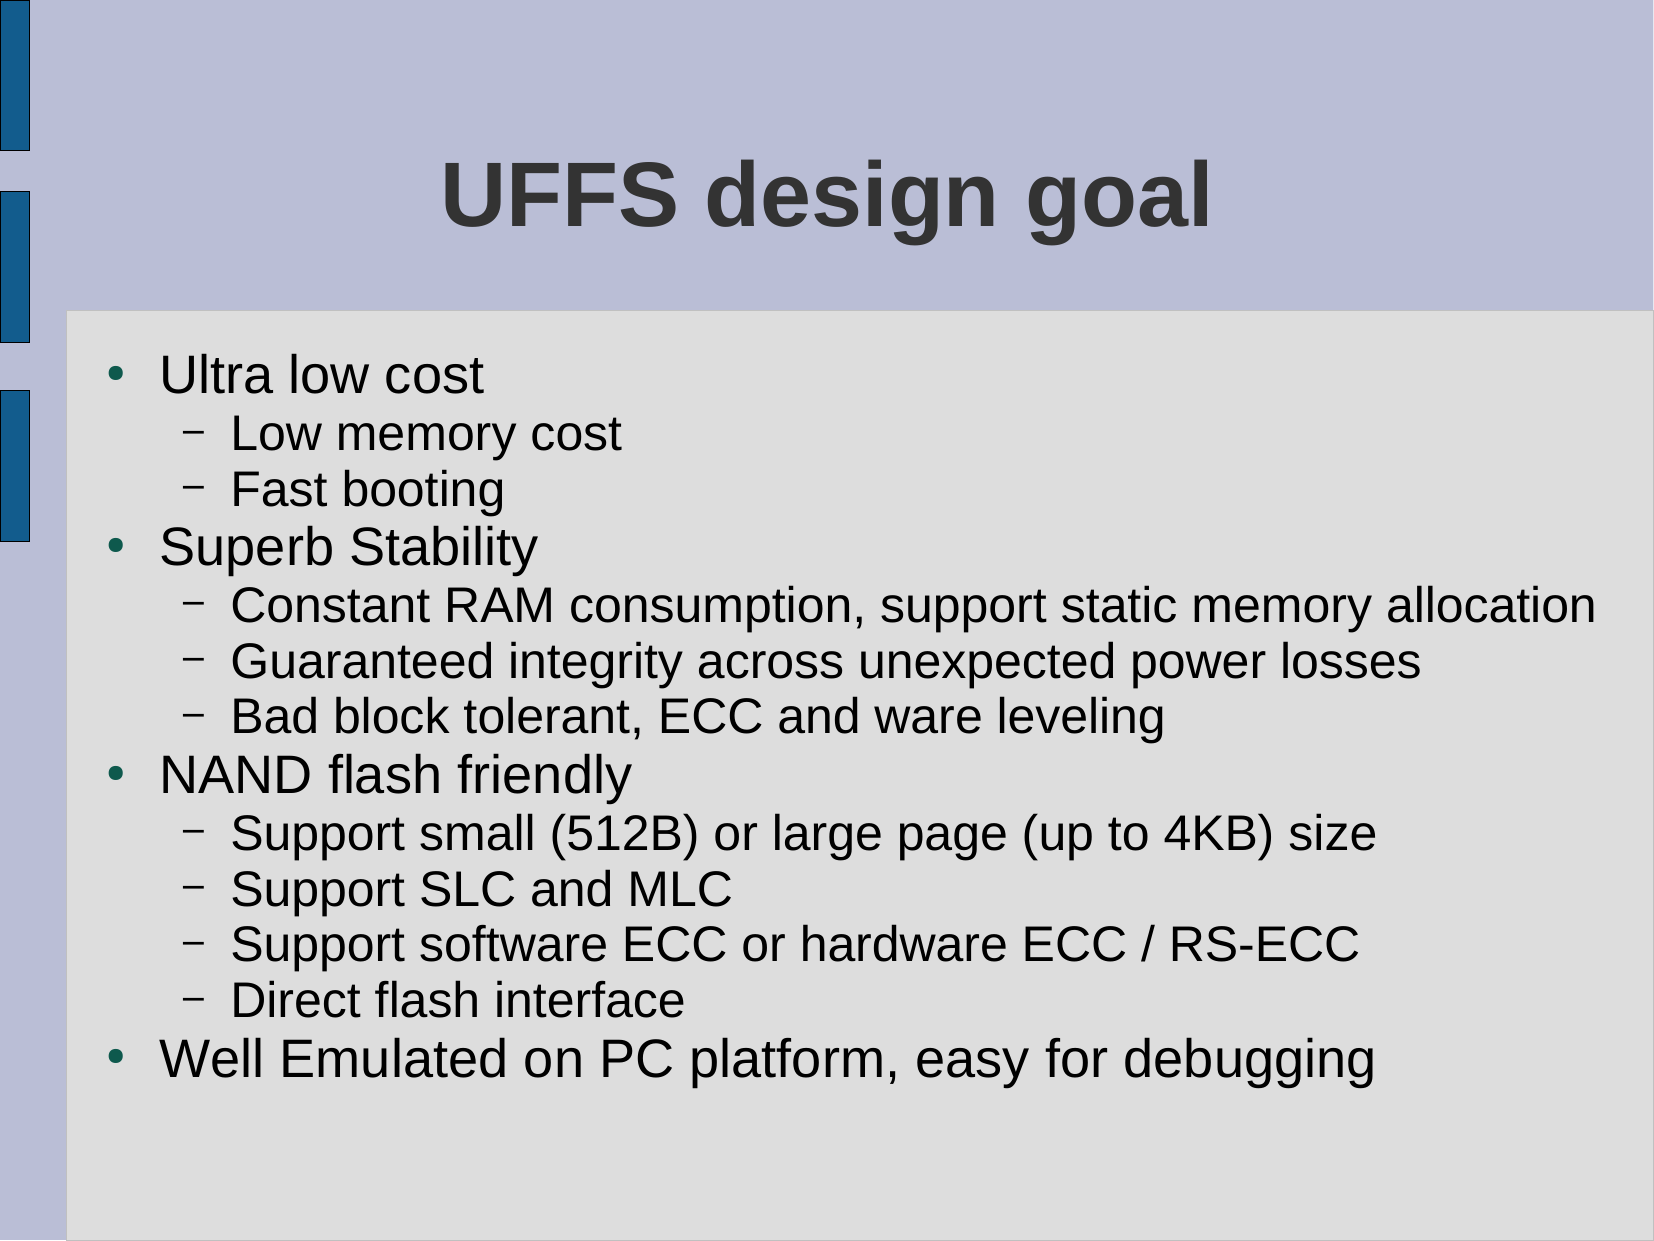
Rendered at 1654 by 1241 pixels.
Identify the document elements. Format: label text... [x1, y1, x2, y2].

list Ultra low cost Low memory cost Fast booting Superb Stability Constant RAM consumption, support static memory allocation Guaranteed integrity across unexpected power losses Bad block tolerant, ECC and ware leveling NAND flash friendly Support small (512B) or large page (up to 4KB) size Support SLC and MLC Support software ECC or hardware ECC / RS-ECC Direct flash interface Well Emulated on PC platform, easy for debugging [88, 344, 1625, 1127]
title UFFS design goal [121, 91, 1534, 299]
